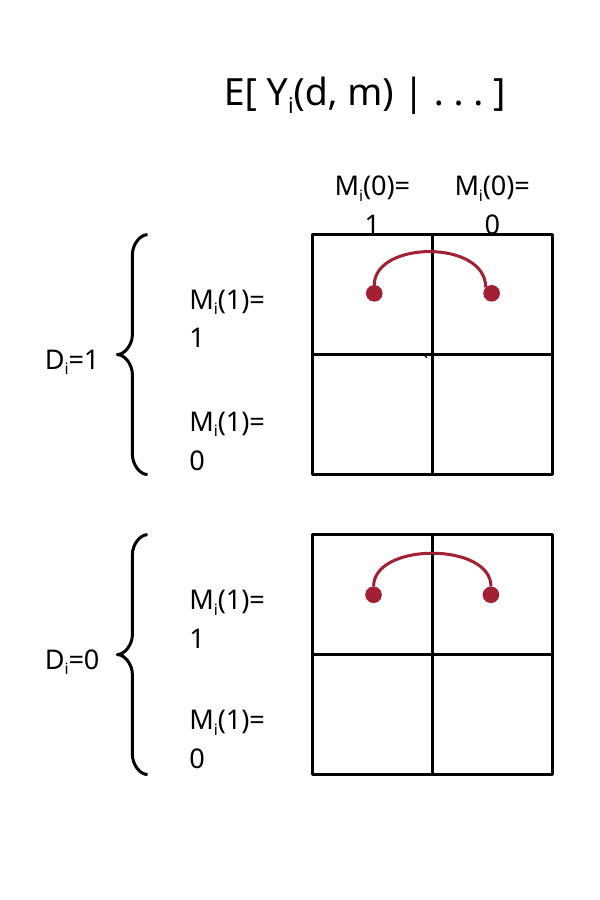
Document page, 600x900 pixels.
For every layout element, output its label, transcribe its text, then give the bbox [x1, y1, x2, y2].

text_box Mi(1)=0 [174, 395, 295, 557]
text_box [312, 534, 553, 775]
text_box [483, 284, 501, 302]
text_box Di=1 [124, 344, 133, 365]
text_box Mi(1)=1 [174, 573, 295, 693]
text_box Mi(0)=0 [432, 159, 553, 321]
text_box [312, 321, 553, 475]
text_box Mi(1)=1 [174, 273, 295, 395]
text_box Di=0 [12, 633, 130, 746]
text_box Di=0 [124, 644, 133, 665]
text_box Mi(0)=1 [312, 175, 432, 321]
text_box [365, 285, 383, 302]
text_box Di=1 [12, 333, 130, 446]
text_box E[ Yi(d, m) | . . . ] [192, 58, 538, 175]
text_box Mi(1)=0 [174, 693, 295, 856]
